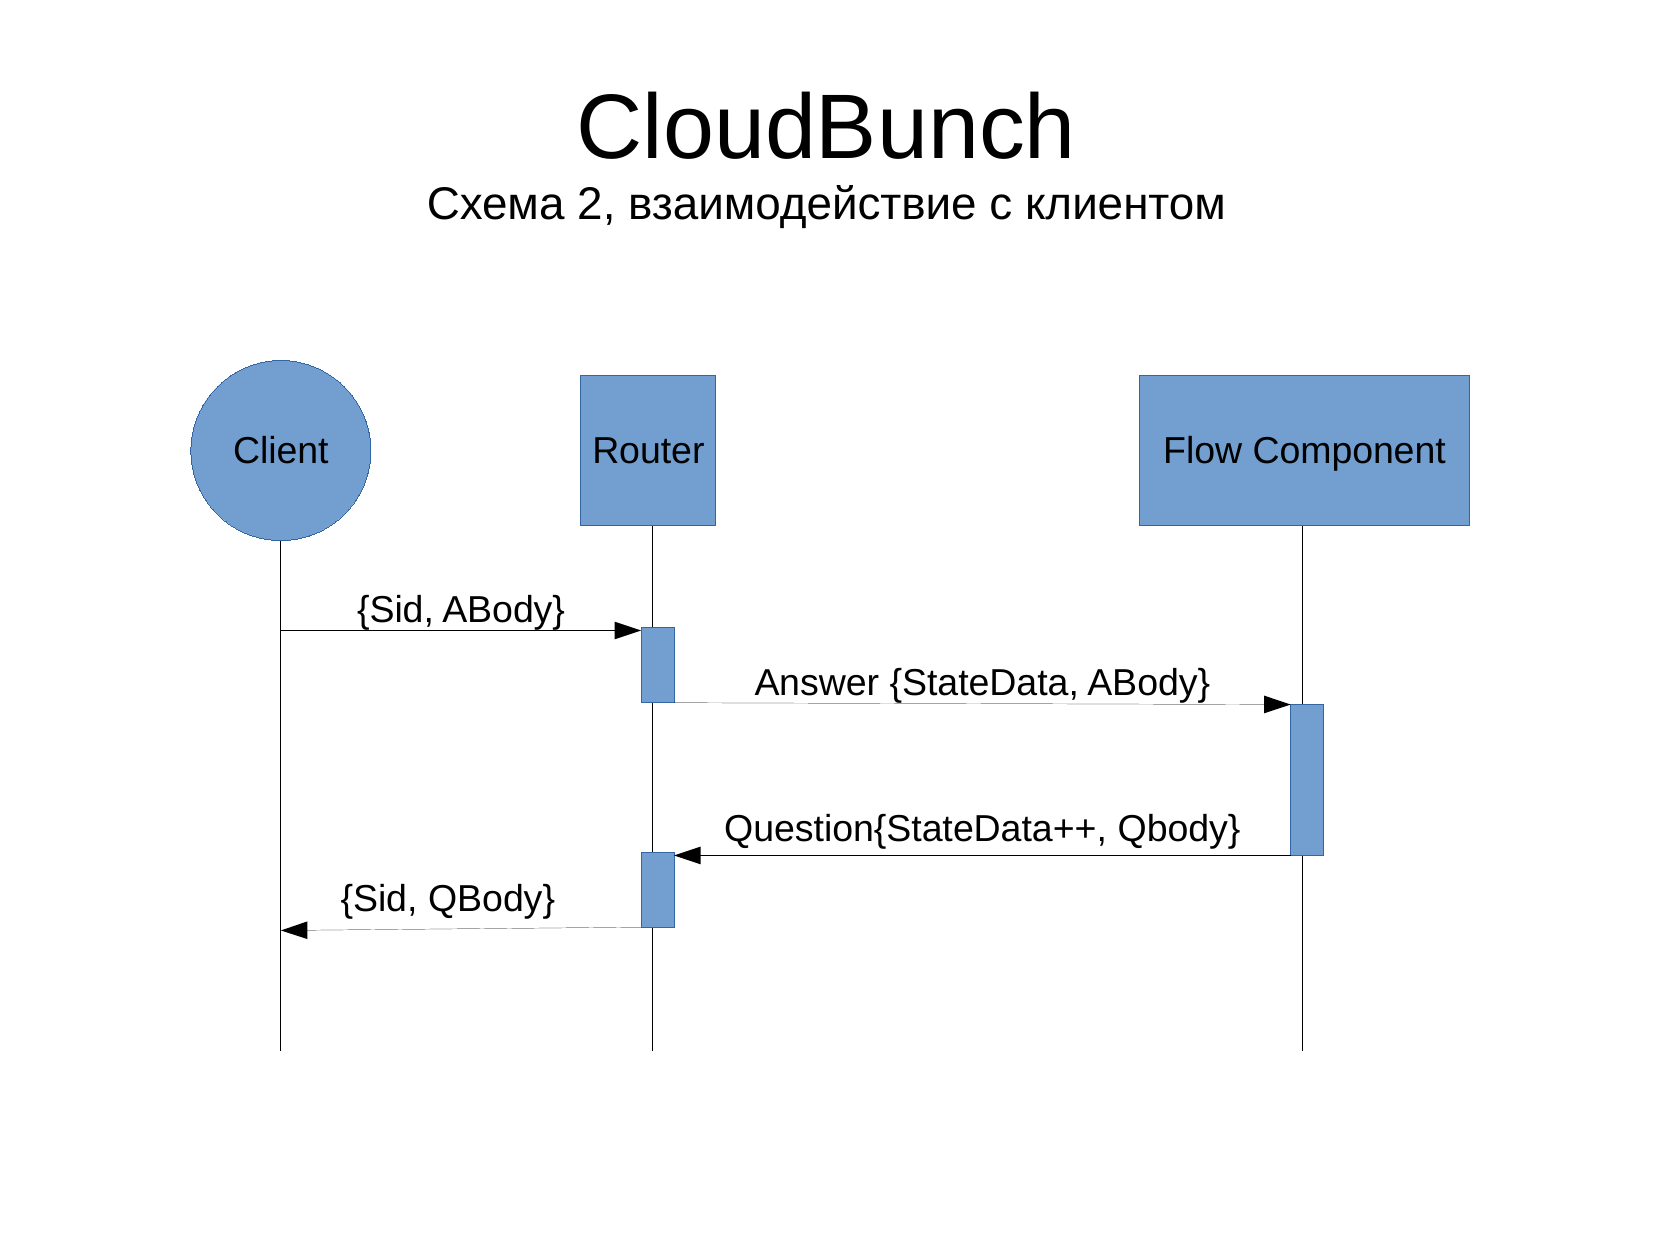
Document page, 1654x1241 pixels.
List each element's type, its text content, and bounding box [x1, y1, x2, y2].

text_box Router [580, 375, 716, 526]
text_box [641, 852, 675, 928]
text_box Flow Component [1139, 375, 1470, 526]
list [82, 290, 1571, 1171]
text_box [641, 627, 675, 703]
text_box [1290, 704, 1324, 856]
text_box {Sid, QBody} [325, 870, 611, 928]
text_box Question{StateData++, Qbody} [690, 799, 1276, 867]
text_box Client [190, 360, 371, 541]
title CloudBunch Схема 2, взаимодействие с клиентом [82, 49, 1571, 257]
